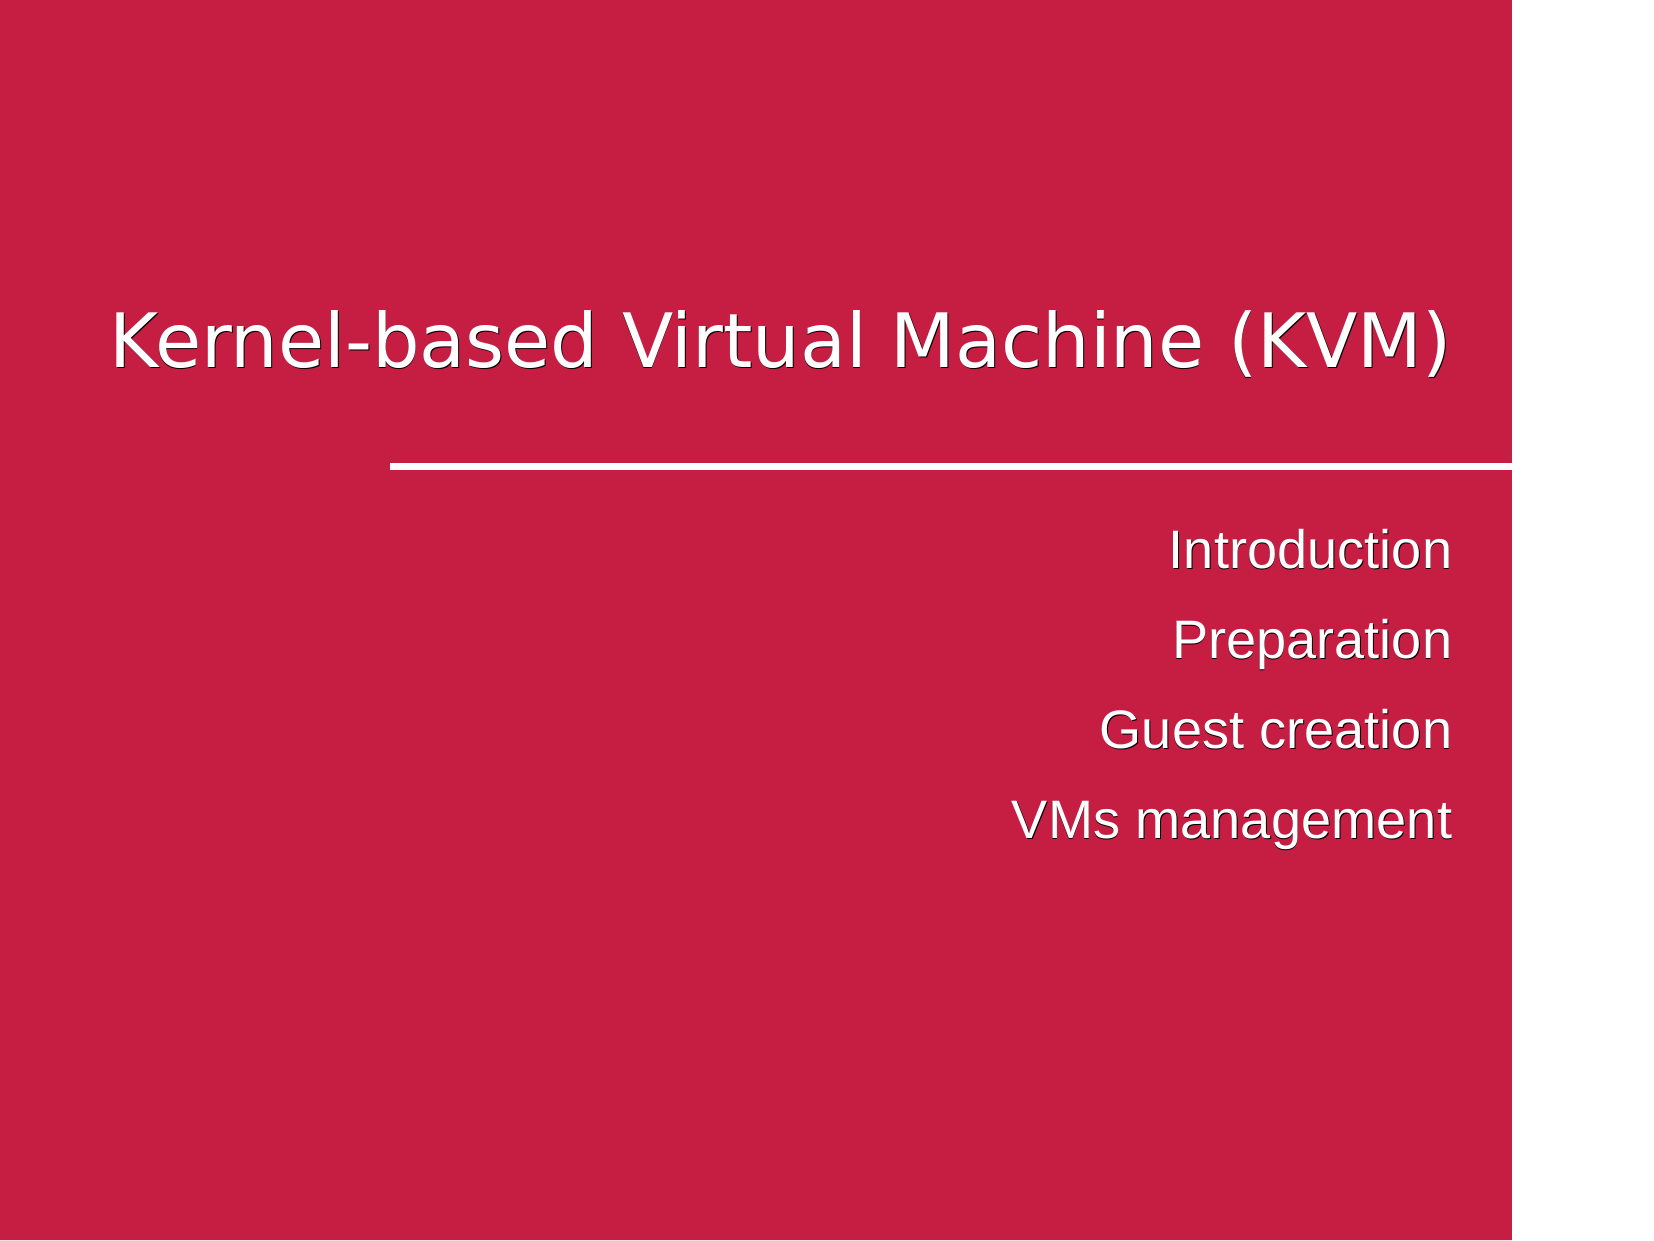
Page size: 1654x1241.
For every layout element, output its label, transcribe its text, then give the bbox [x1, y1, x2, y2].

title Kernel-based Virtual Machine (KVM) [82, 238, 1453, 446]
list Introduction Preparation Guest creation VMs management [82, 519, 1453, 1123]
